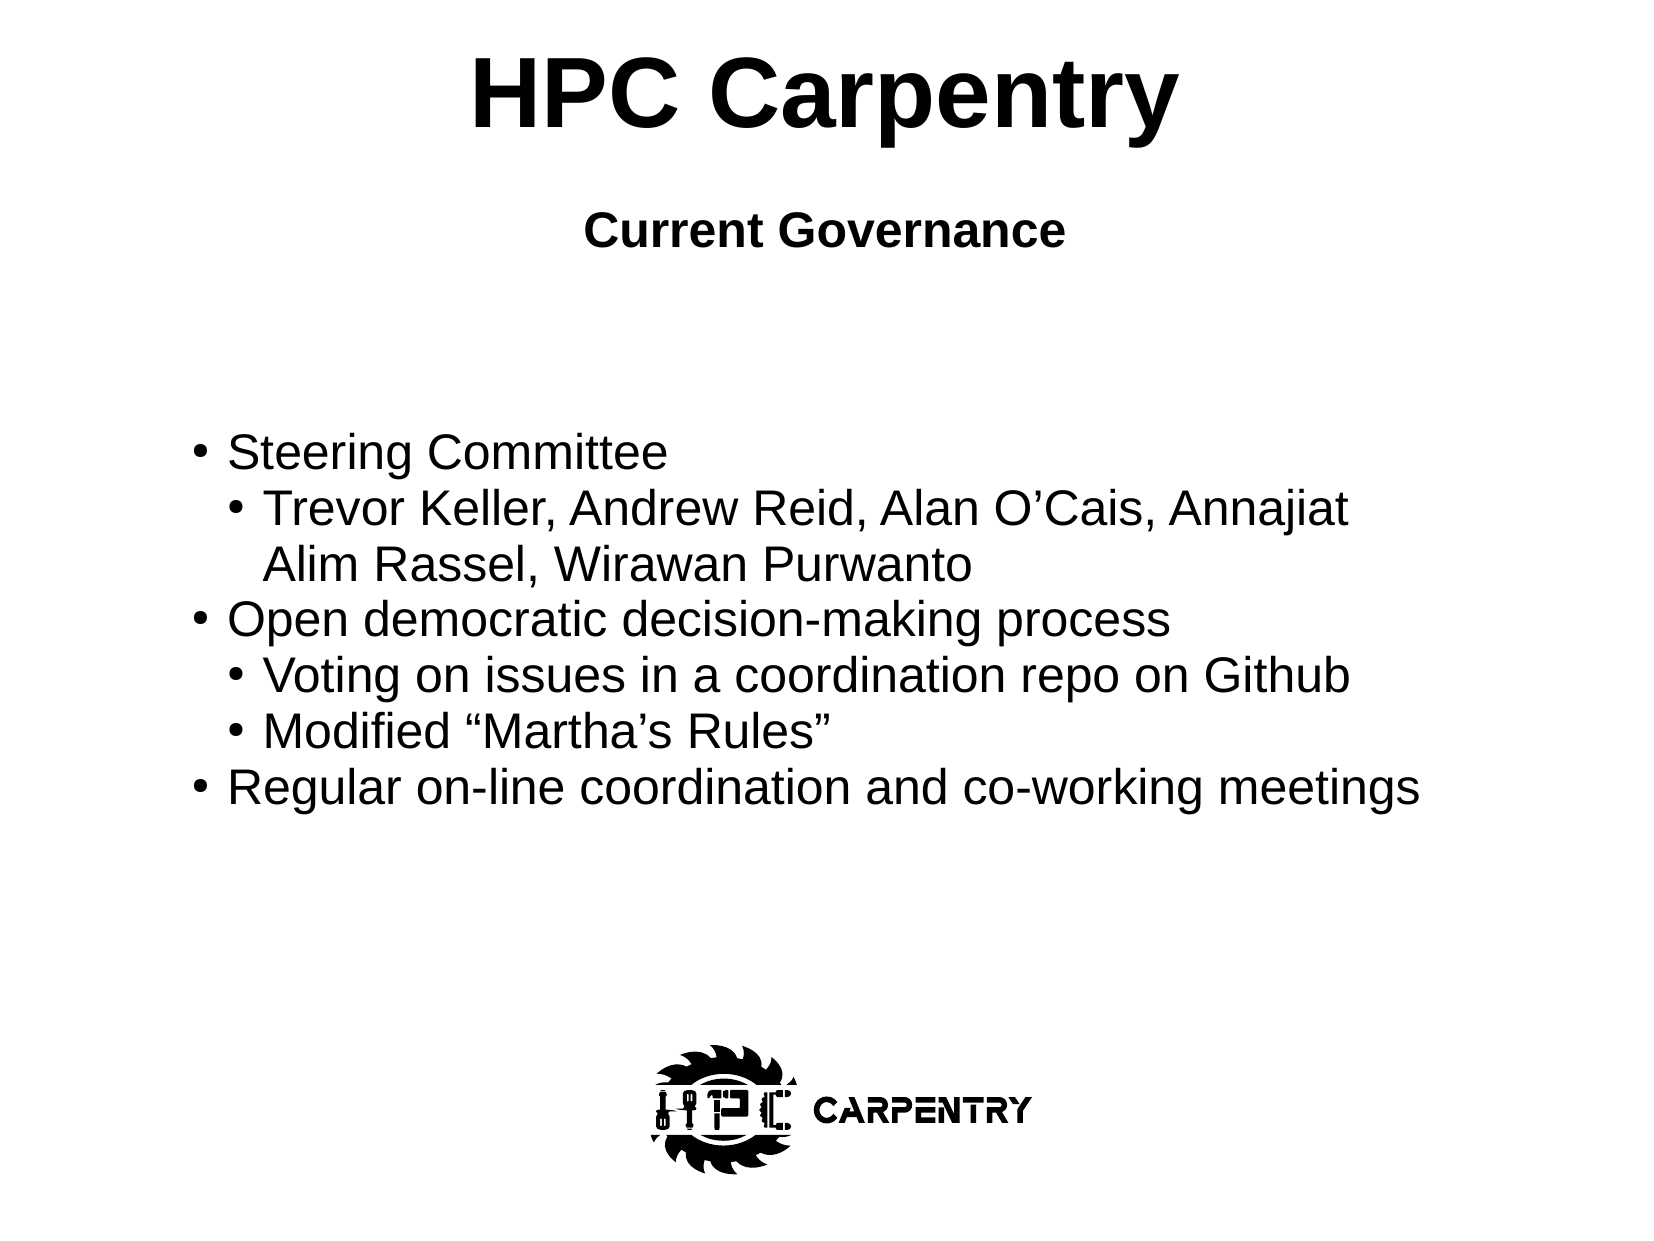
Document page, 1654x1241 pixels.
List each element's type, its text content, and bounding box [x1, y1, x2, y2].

text_box HPC Carpentry [45, 30, 1606, 166]
text_box Steering Committee Trevor Keller, Andrew Reid, Alan O’Cais, Annajiat Alim Rassel, Wirawan Purwanto Open democratic decision-making process Voting on issues in a coordination repo on Github Modified “Martha’s Rules” Regular on-line coordination and co-working meetings [176, 417, 1467, 823]
text_box Current Governance [75, 195, 1576, 266]
picture [586, 1012, 1097, 1210]
